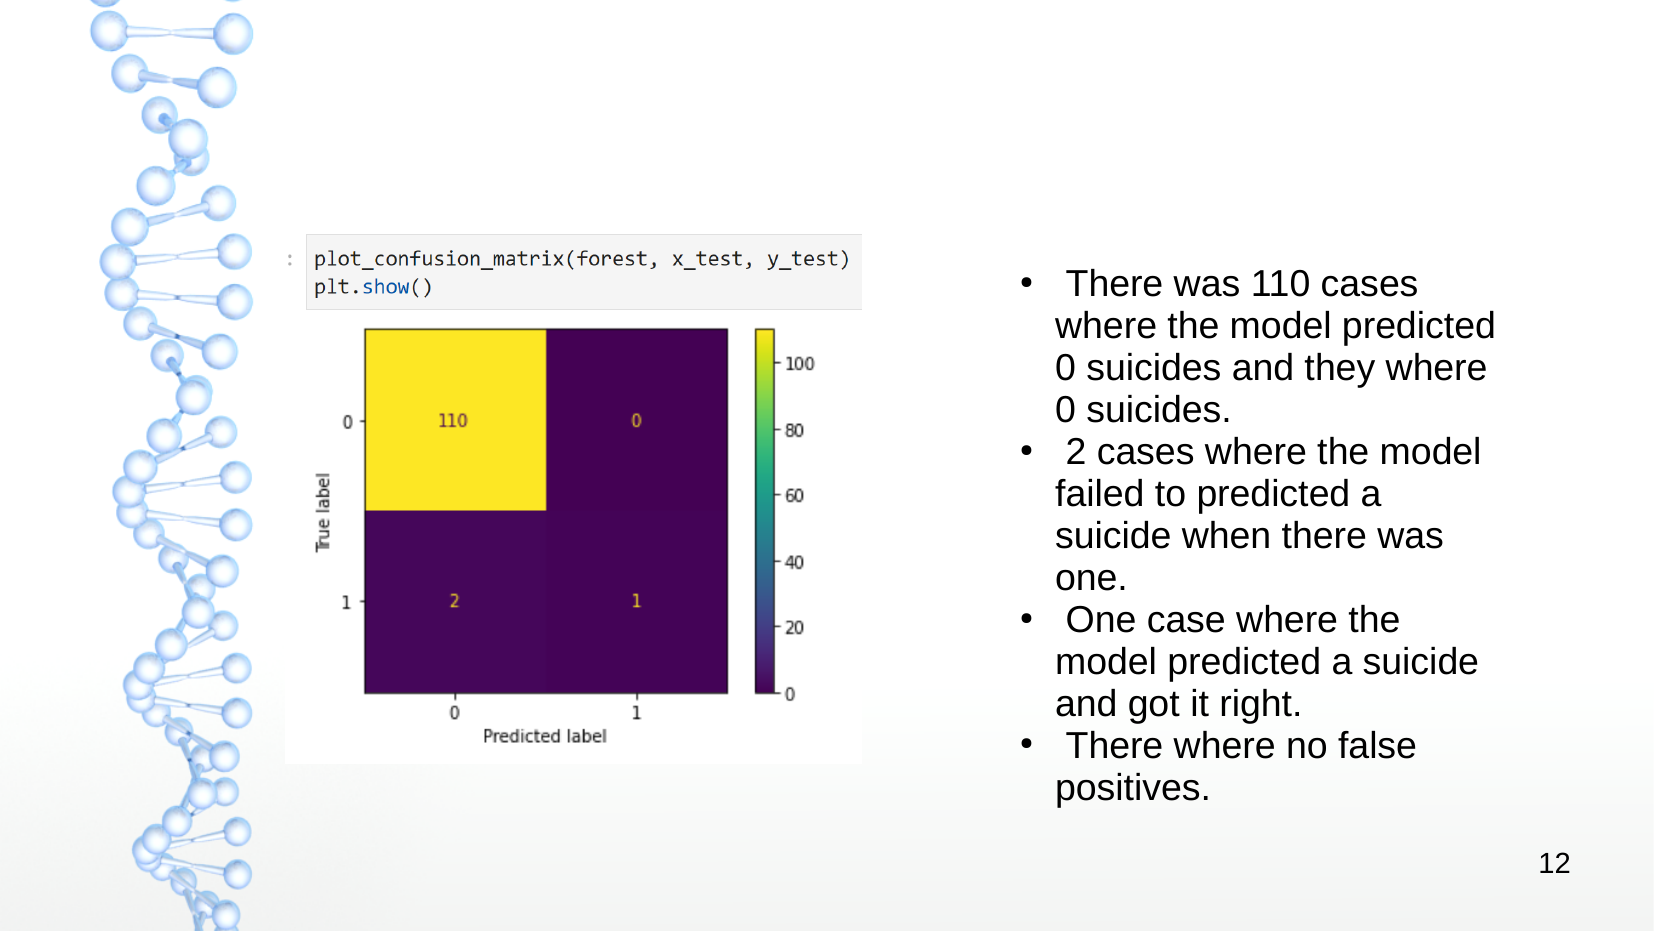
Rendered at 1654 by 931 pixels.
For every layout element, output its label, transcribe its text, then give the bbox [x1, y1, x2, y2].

text_box There was 110 cases where the model predicted 0 suicides and they where 0 suicides. 2 cases where the model failed to predicted a suicide when there was one. One case where the model predicted a suicide and got it right. There where no false positives. [1005, 255, 1516, 816]
picture [0, 0, 1654, 931]
